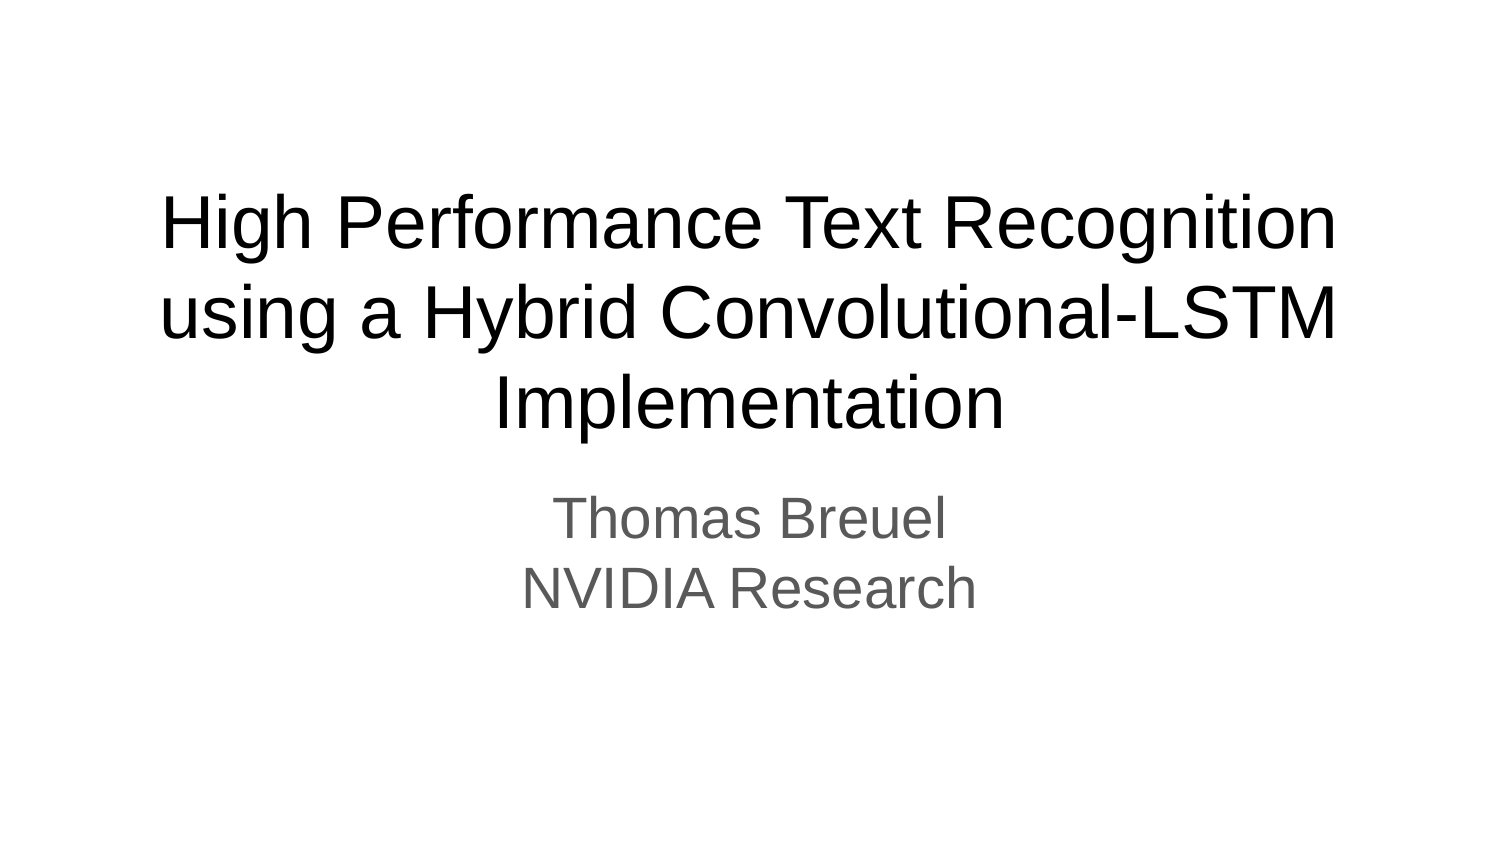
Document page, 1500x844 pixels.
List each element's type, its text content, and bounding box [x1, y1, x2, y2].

title High Performance Text Recognition using a Hybrid Convolutional-LSTM Implementation [51, 122, 1449, 459]
subtitle Thomas Breuel NVIDIA Research [51, 464, 1449, 595]
